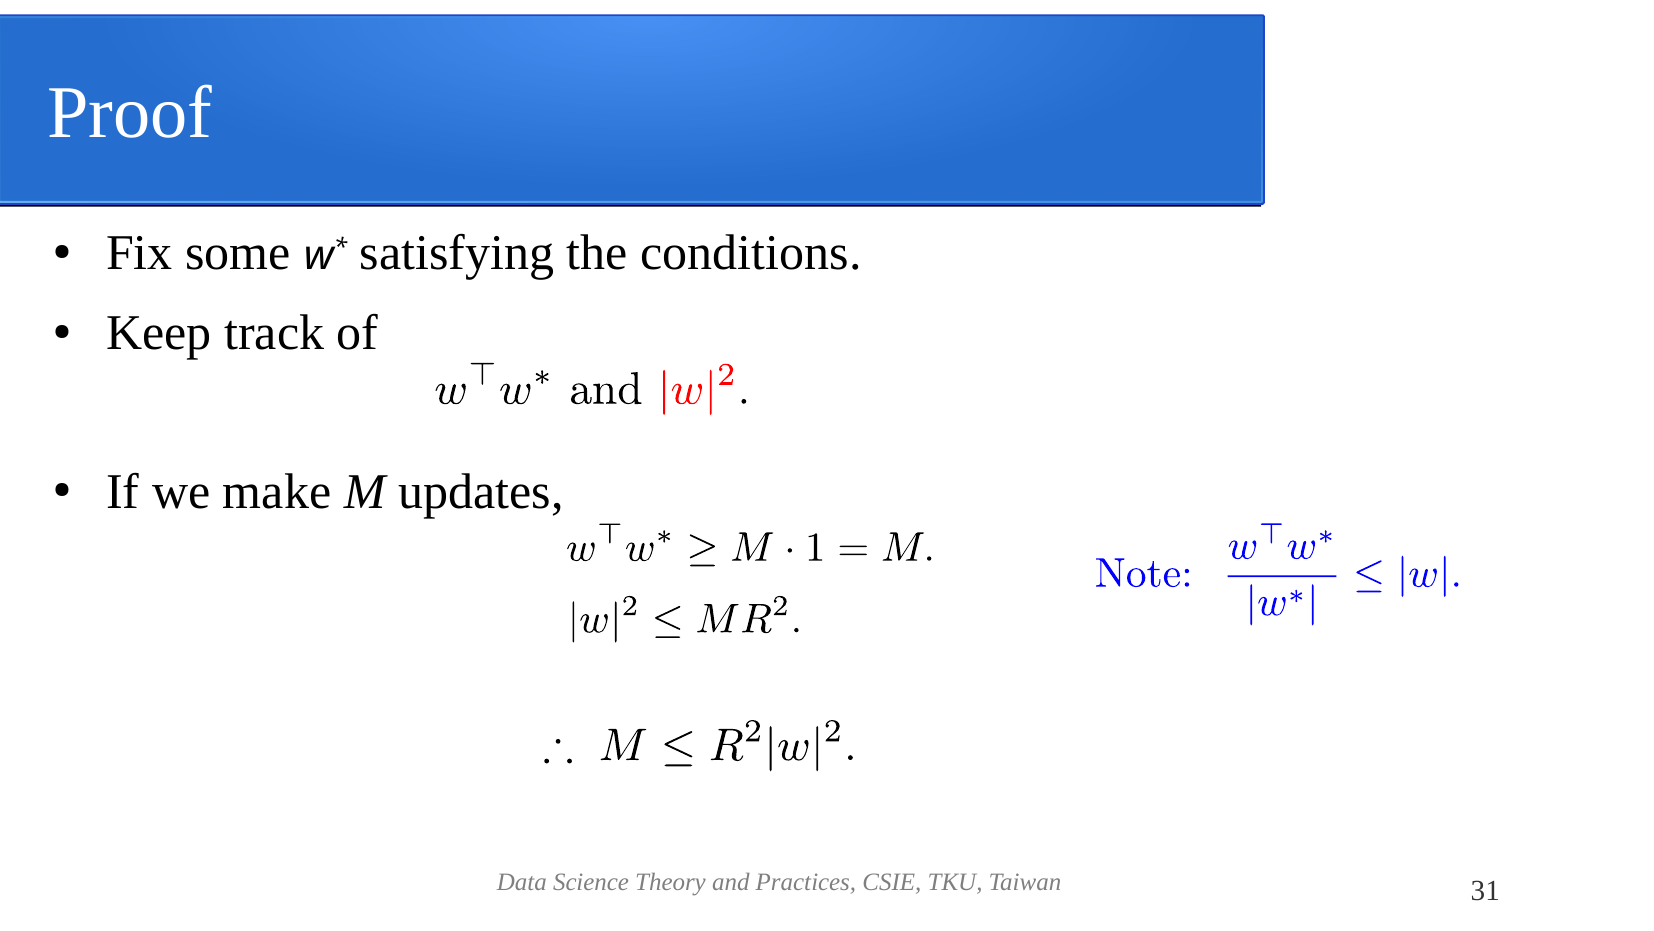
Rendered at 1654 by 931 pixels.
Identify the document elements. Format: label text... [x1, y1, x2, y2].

title Proof [47, 35, 1199, 189]
picture [1094, 523, 1459, 626]
list Fix some w* satisfying the conditions. Keep track of If we make M updates, [35, 224, 1524, 764]
picture [566, 523, 932, 567]
picture [541, 718, 855, 774]
picture [434, 362, 747, 416]
picture [566, 594, 801, 645]
